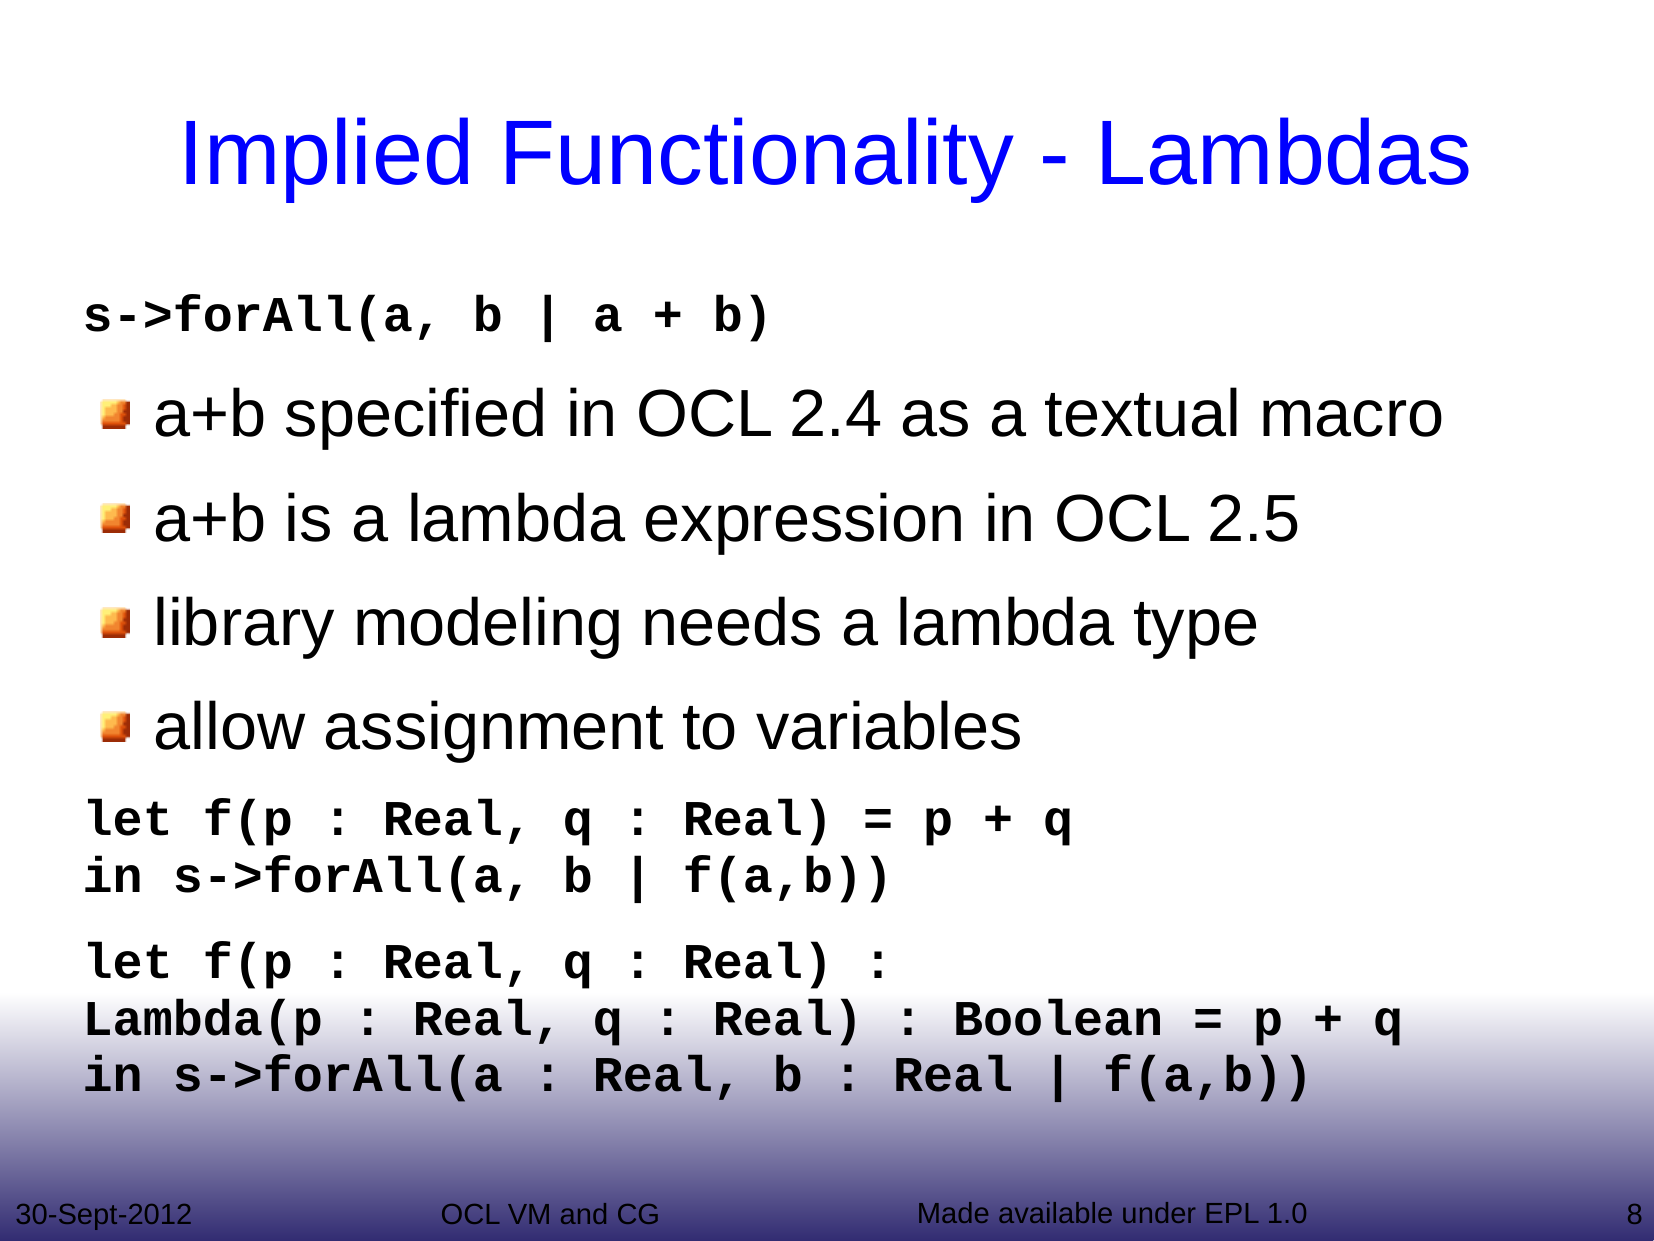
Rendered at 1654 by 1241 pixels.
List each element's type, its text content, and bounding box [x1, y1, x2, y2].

title Implied Functionality - Lambdas [82, 49, 1571, 257]
list s->forAll(a, b | a + b) a+b specified in OCL 2.4 as a textual macro a+b is a lambda expression in OCL 2.5 library modeling needs a lambda type allow assignment to variables let f(p : Real, q : Real) = p + q in s->forAll(a, b | f(a,b)) let f(p : Real, q : Real) : Lambda(p : Real, q : Real) : Boolean = p + q in s->forAll(a : Real, b : Real | f(a,b)) [82, 290, 1571, 1109]
